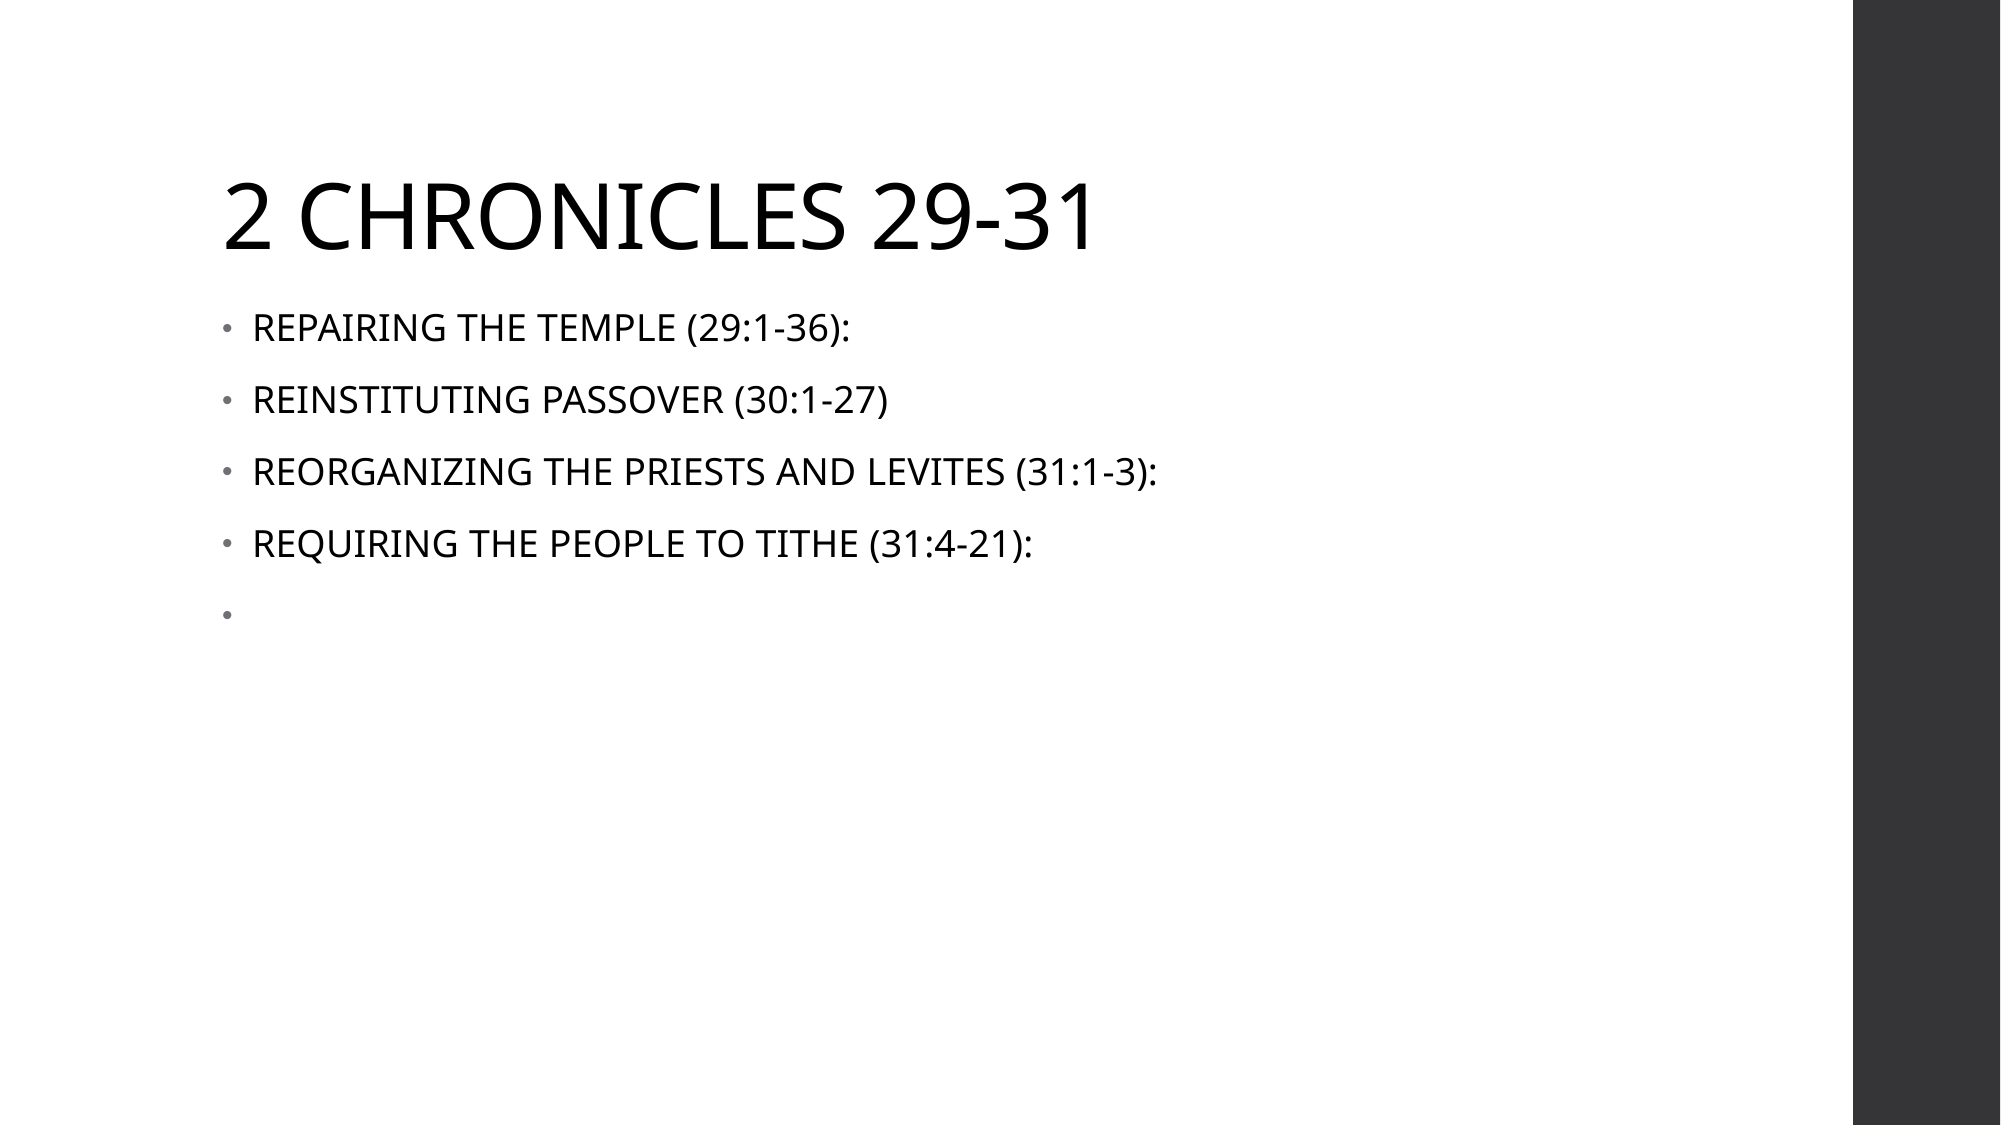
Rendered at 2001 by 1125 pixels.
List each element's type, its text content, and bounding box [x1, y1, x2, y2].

list REPAIRING THE TEMPLE (29:1-36): REINSTITUTING PASSOVER (30:1-27) REORGANIZING THE PRIESTS AND LEVITES (31:1-3): REQUIRING THE PEOPLE TO TITHE (31:4-21): [206, 299, 1617, 1014]
title 2 CHRONICLES 29-31 [206, 60, 1797, 278]
